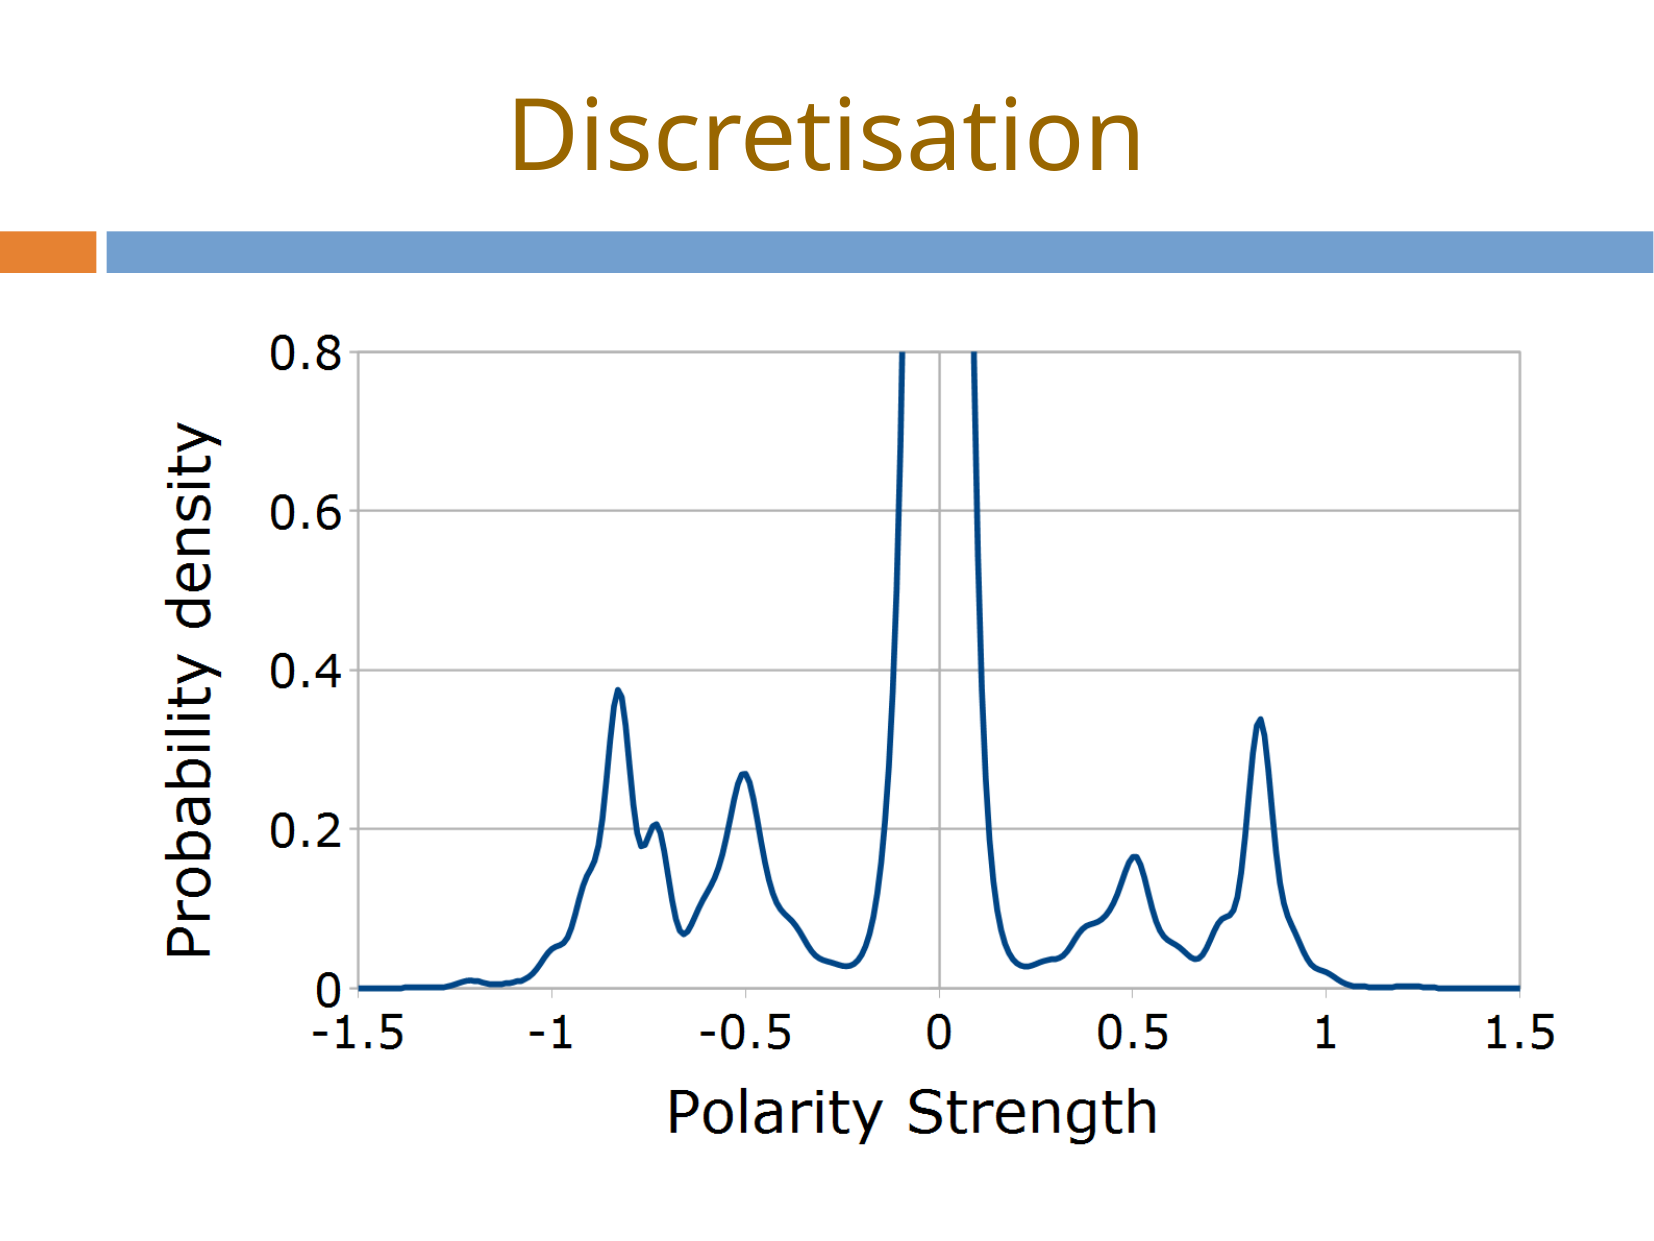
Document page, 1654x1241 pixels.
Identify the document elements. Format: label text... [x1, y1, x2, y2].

title Discretisation [0, 49, 1654, 213]
picture [93, 318, 1585, 1162]
